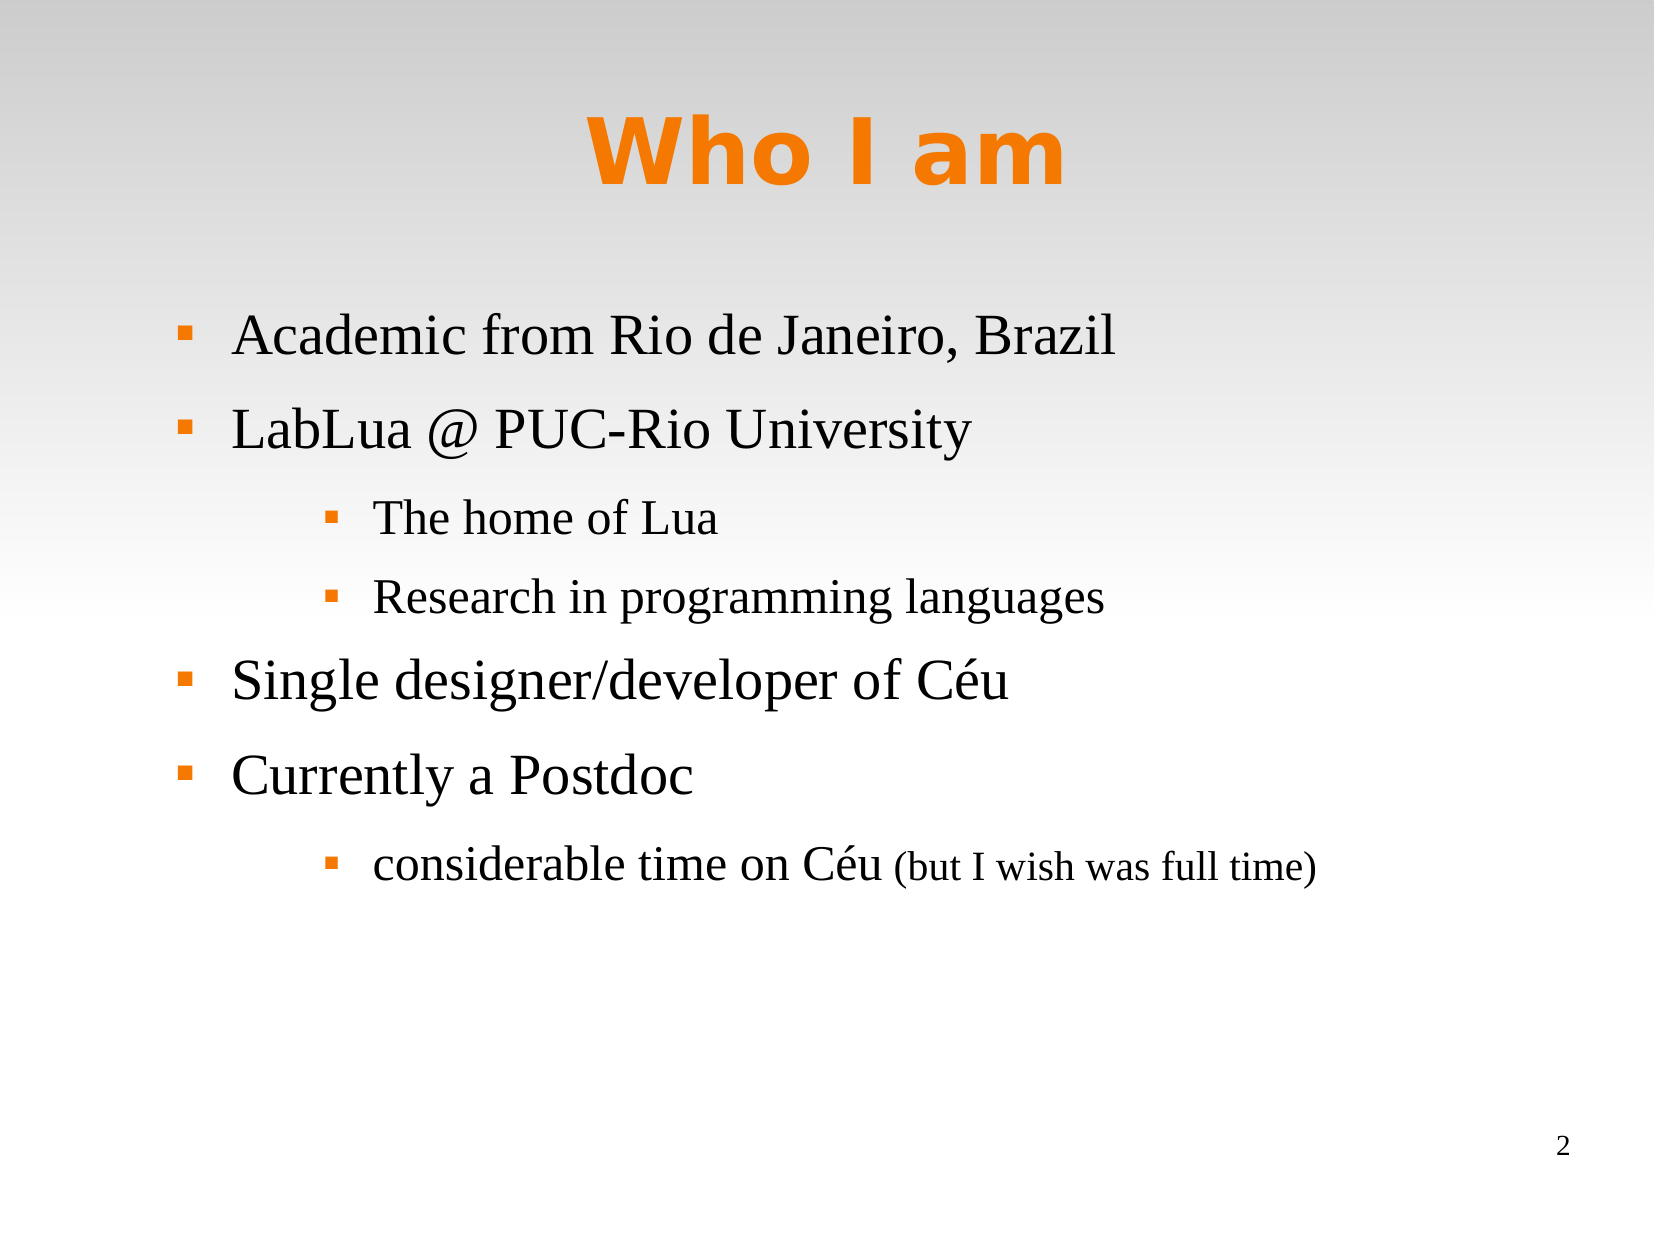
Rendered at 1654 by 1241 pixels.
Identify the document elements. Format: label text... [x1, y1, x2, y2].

list Academic from Rio de Janeiro, Brazil LabLua @ PUC-Rio University The home of Lua Research in programming languages Single designer/developer of Céu Currently a Postdoc considerable time on Céu (but I wish was full time) [89, 302, 1463, 1121]
title Who I am [82, 49, 1571, 257]
